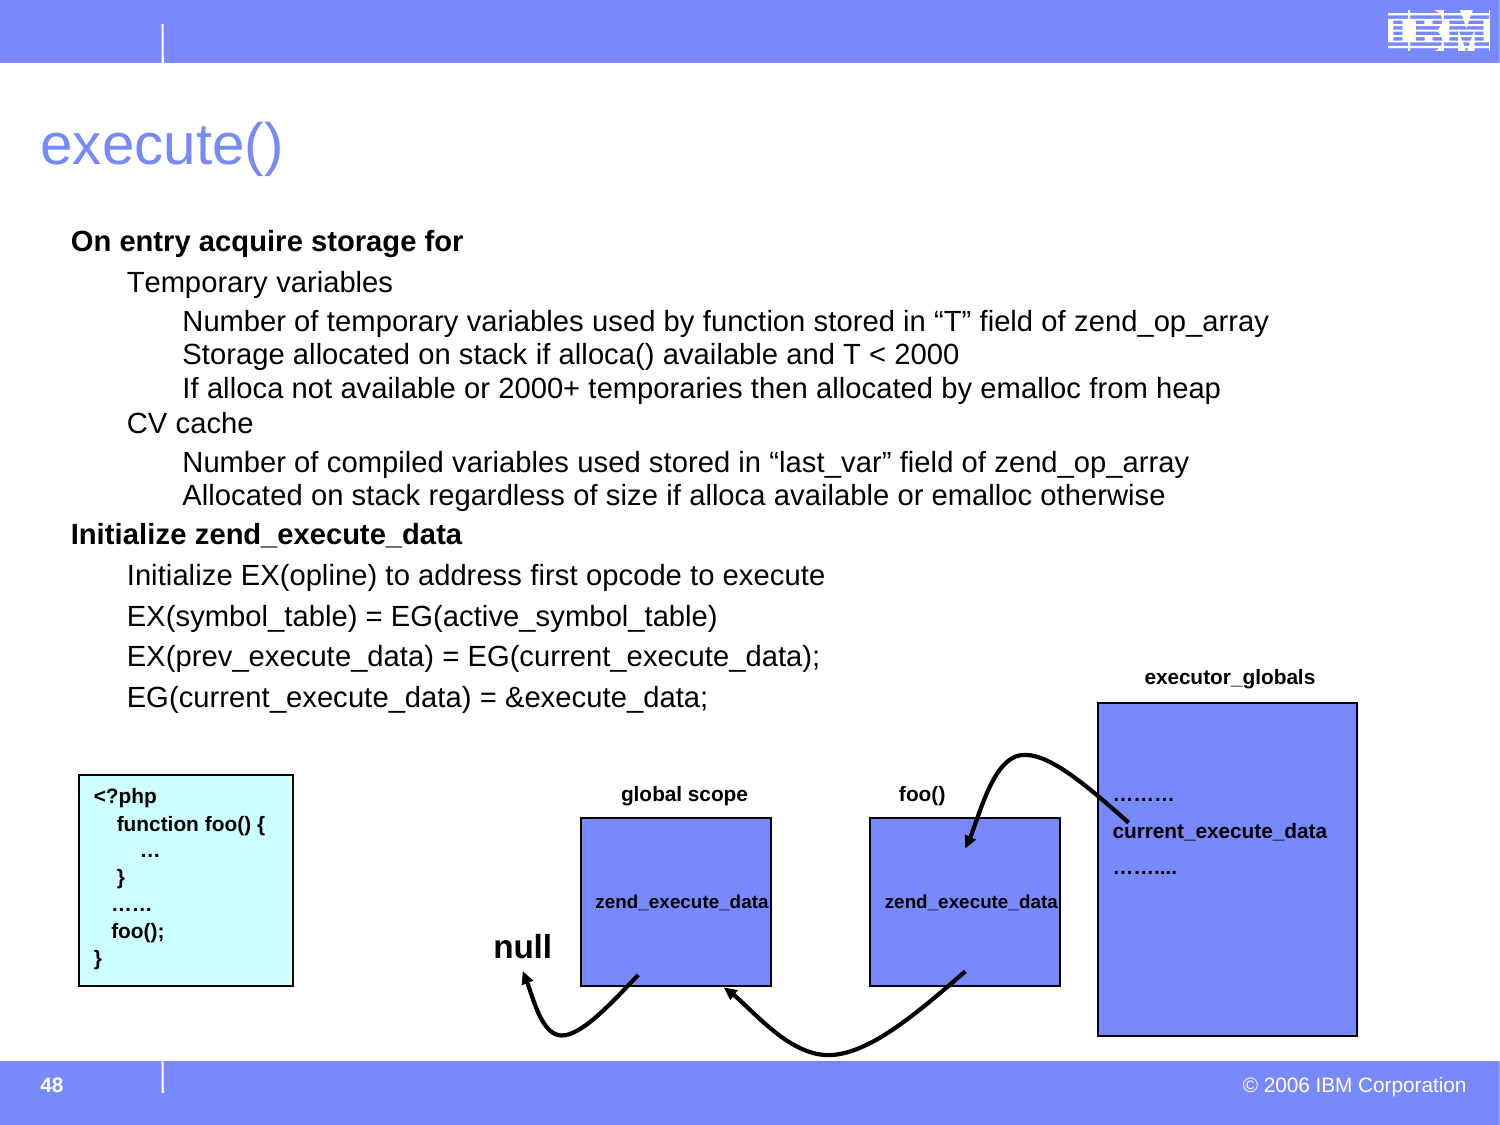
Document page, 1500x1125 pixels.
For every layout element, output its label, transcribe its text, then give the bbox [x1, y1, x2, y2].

text_box executor_globals [1129, 658, 1331, 698]
text_box global scope [606, 774, 763, 814]
text_box ……… current_execute_data …….... [1097, 702, 1358, 1036]
text_box null [478, 920, 568, 974]
list On entry acquire storage for Temporary variables Number of temporary variables used by function stored in “T” field of zend_op_array Storage allocated on stack if alloca() available and T < 2000 If alloca not available or 2000+ temporaries then allocated by emalloc from heap CV cache Number of compiled variables used stored in “last_var” field of zend_op_array Allocated on stack regardless of size if alloca available or emalloc otherwise Initialize zend_execute_data Initialize EX(opline) to address first opcode to execute EX(symbol_table) = EG(active_symbol_table)‏ EX(prev_execute_data) = EG(current_execute_data); EG(current_execute_data) = &execute_data; [55, 222, 1433, 842]
text_box <?php function foo() { … } …… foo(); } [79, 774, 293, 987]
text_box zend_execute_data [870, 817, 1061, 987]
text_box foo()‏ [884, 774, 961, 814]
text_box zend_execute_data [580, 817, 772, 987]
title execute()‏ [25, 82, 1378, 184]
